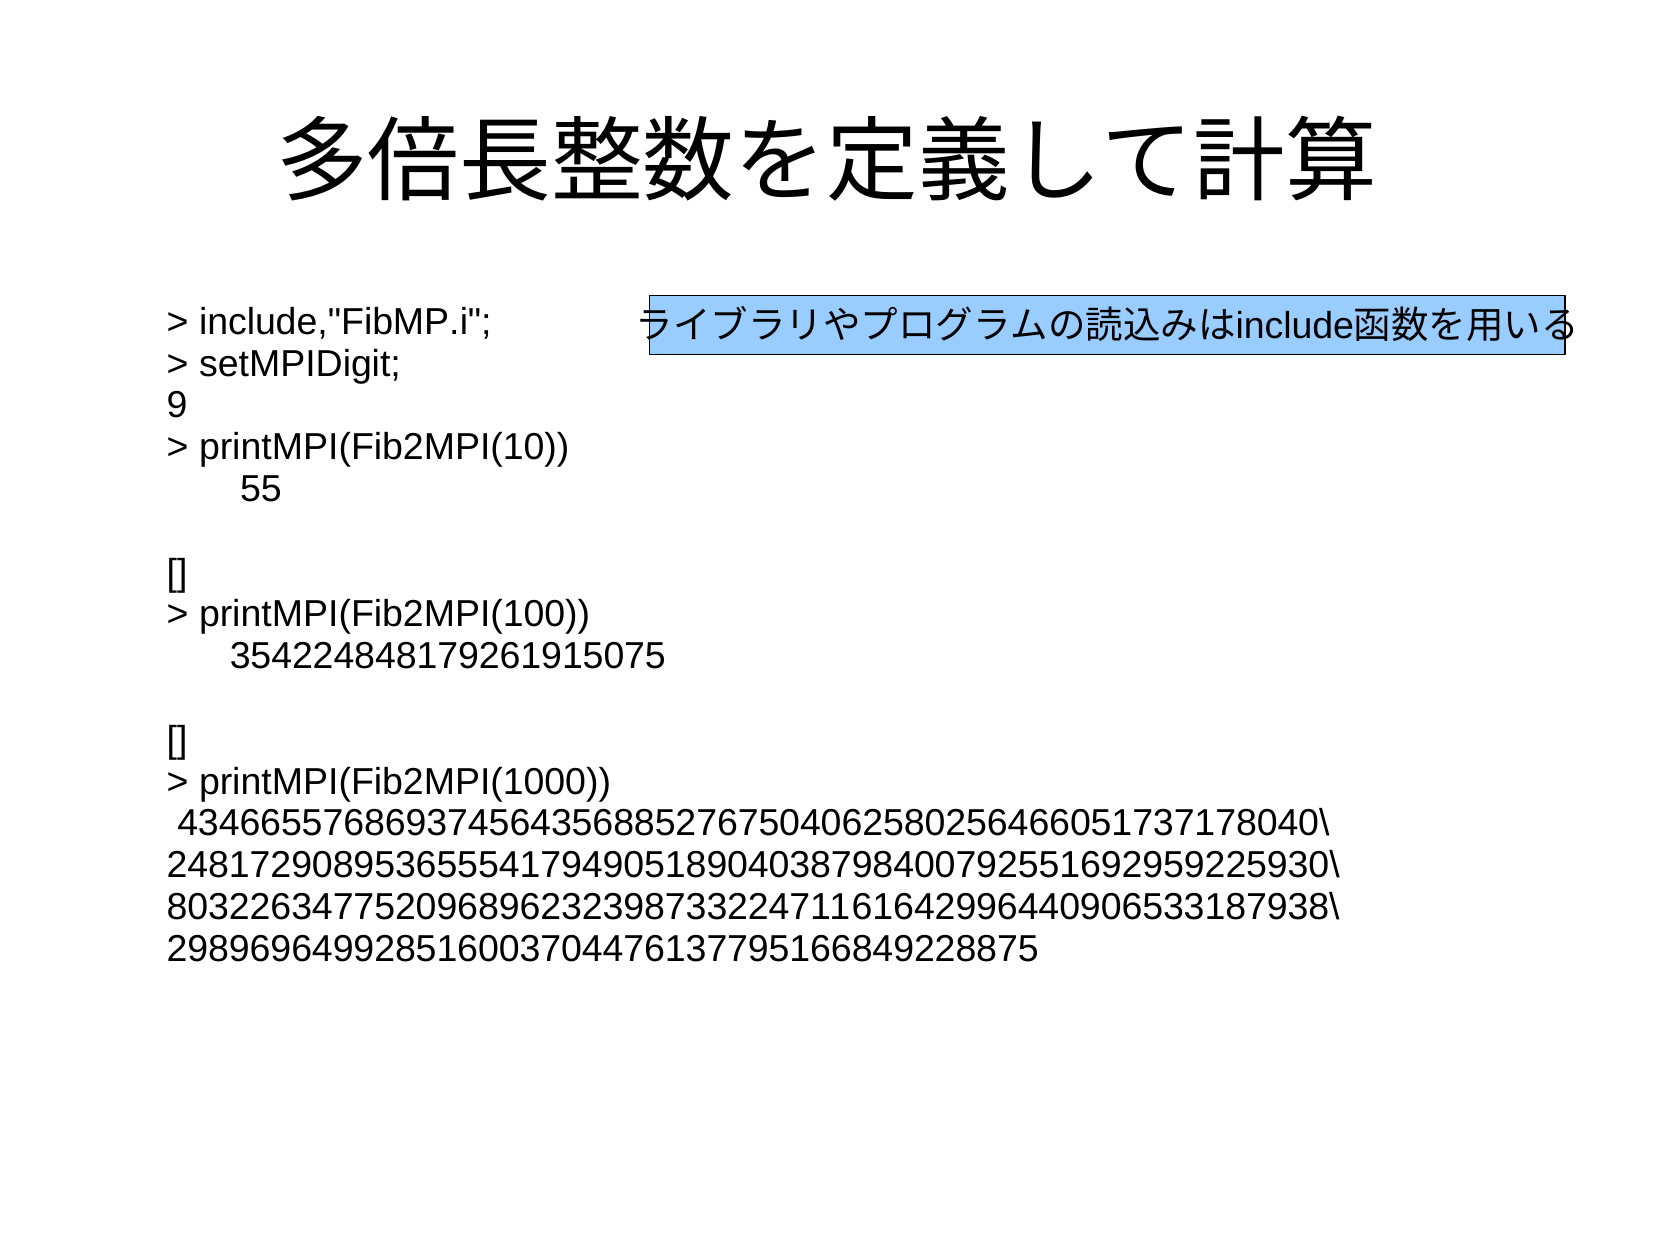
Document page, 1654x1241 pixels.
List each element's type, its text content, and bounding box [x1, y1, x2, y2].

title 多倍長整数を定義して計算 [82, 49, 1571, 257]
text_box > include,"FibMP.i"; > setMPIDigit; 9 > printMPI(Fib2MPI(10))‏ 55 [] > printMPI(Fib2MPI(100))‏ 354224848179261915075 [] > printMPI(Fib2MPI(1000))‏ 4346655768693745643568852767504062580256466051737178040\ 24817290895365554179490518904038798400792551692959225930\ 80322634775209689623239873322471161642996440906533187938\ 298969649928516003704476137795166849228875 [151, 290, 1515, 978]
text_box ライブラリやプログラムの読込みはinclude函数を用いる [649, 295, 1565, 355]
